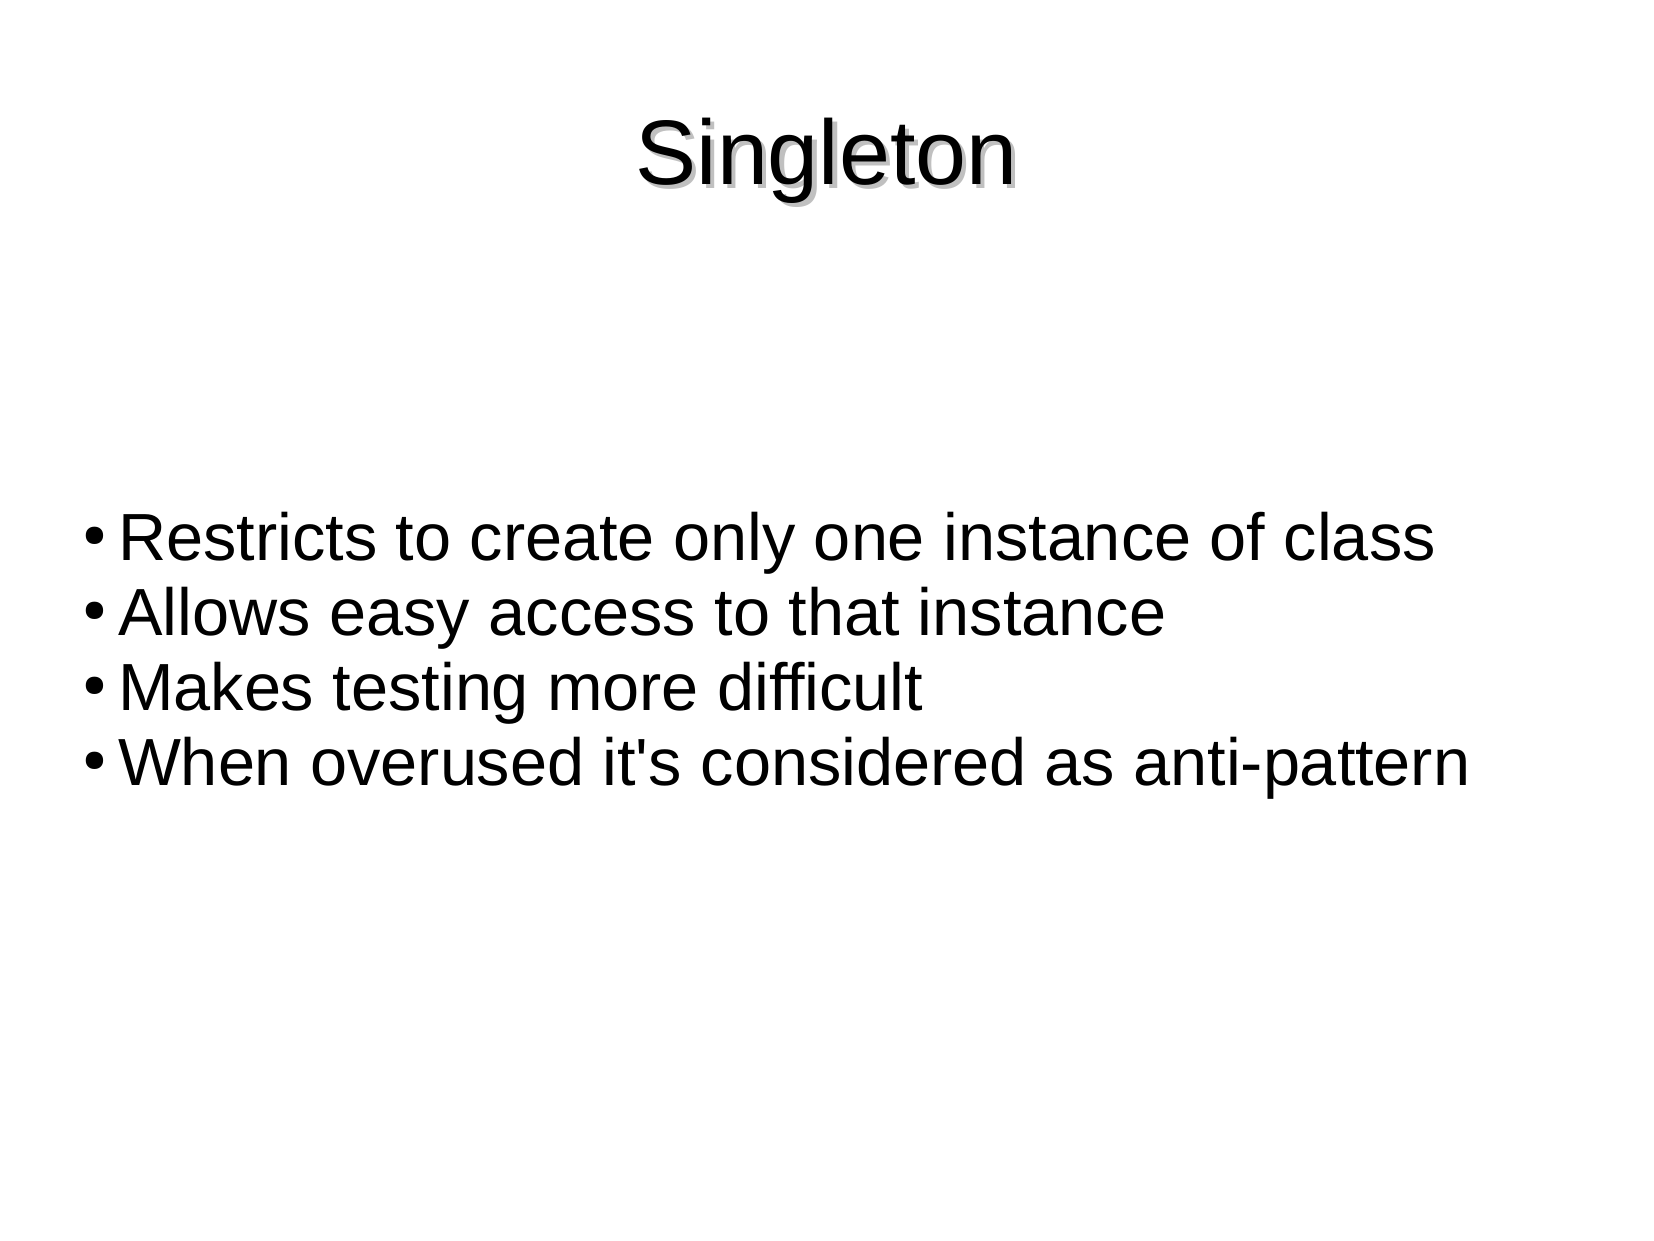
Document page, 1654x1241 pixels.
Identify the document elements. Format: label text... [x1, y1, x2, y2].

title Singleton [82, 49, 1571, 257]
subtitle Restricts to create only one instance of class Allows easy access to that instance Makes testing more difficult When overused it's considered as anti-pattern [82, 290, 1571, 1010]
